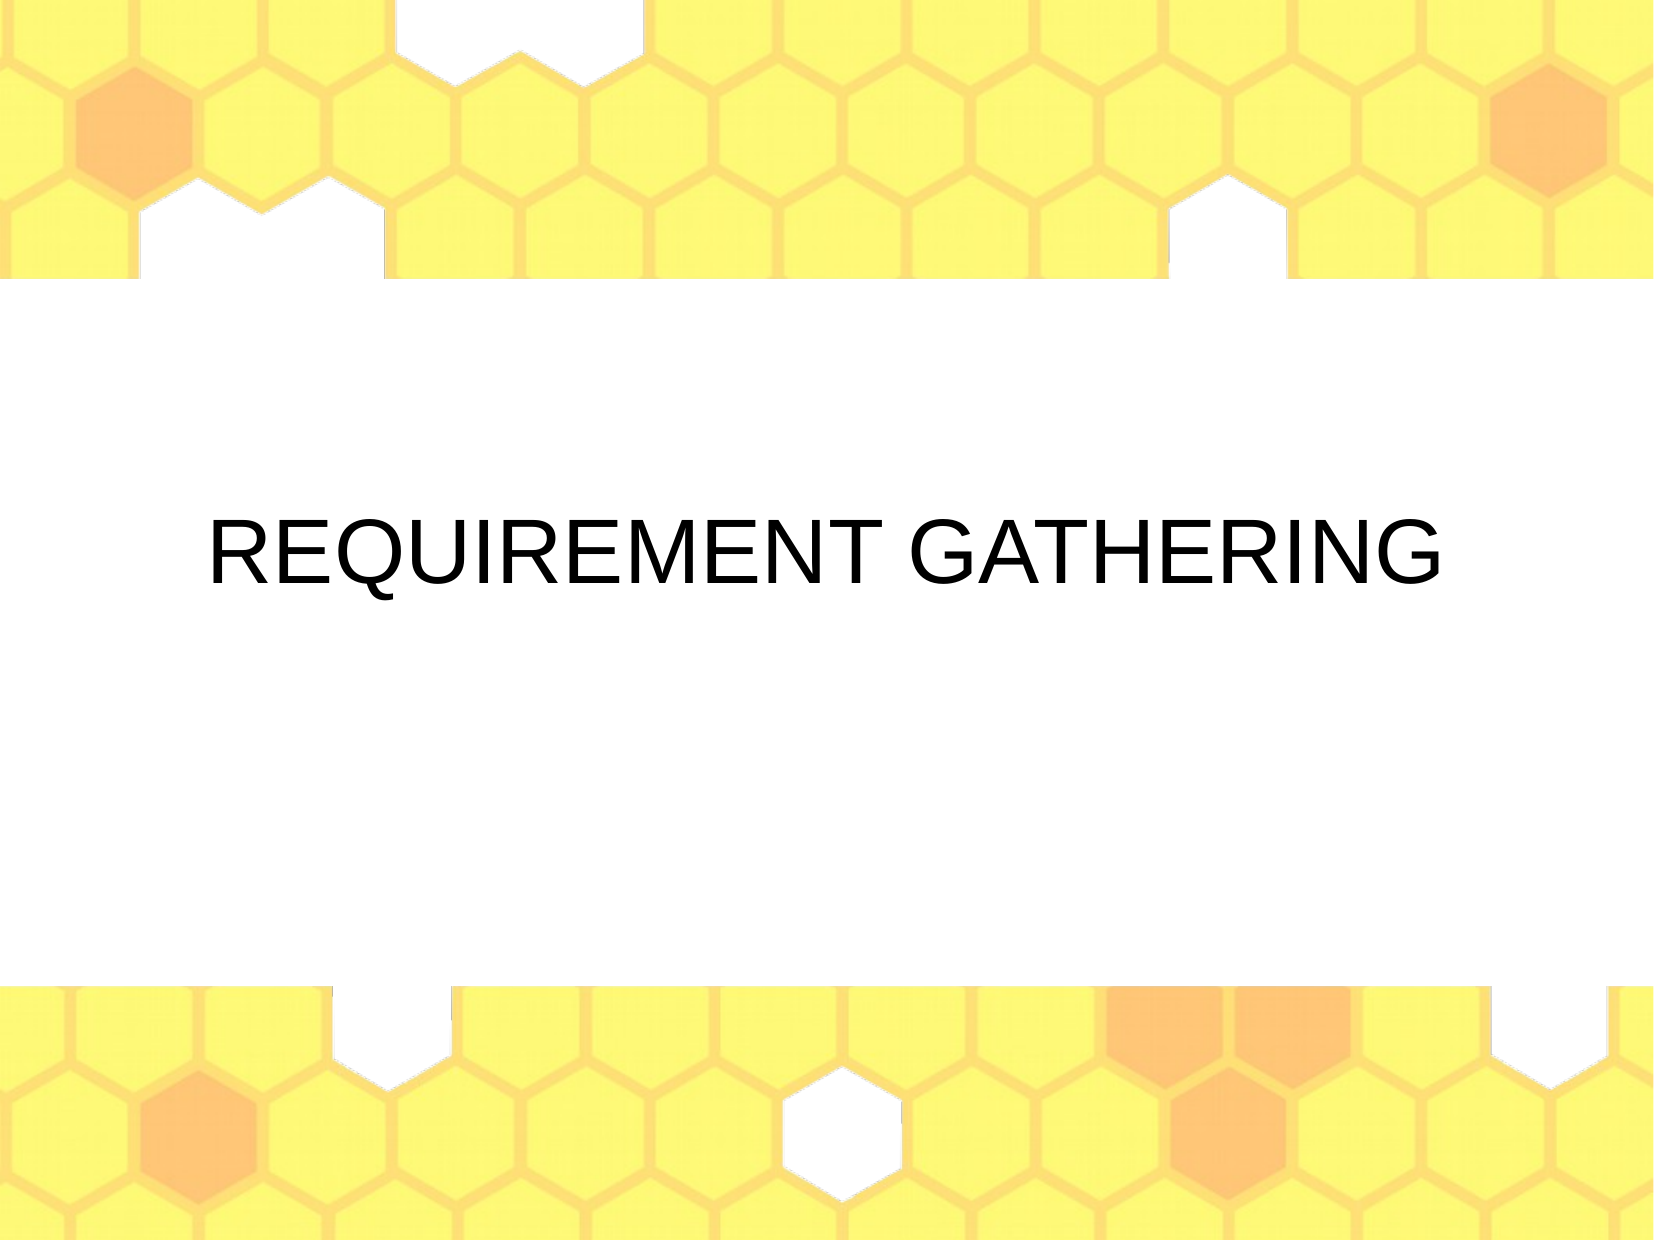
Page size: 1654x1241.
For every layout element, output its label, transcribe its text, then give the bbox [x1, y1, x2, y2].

title REQUIREMENT GATHERING [82, 398, 1571, 706]
picture [0, 986, 1654, 1240]
picture [0, 0, 1654, 279]
